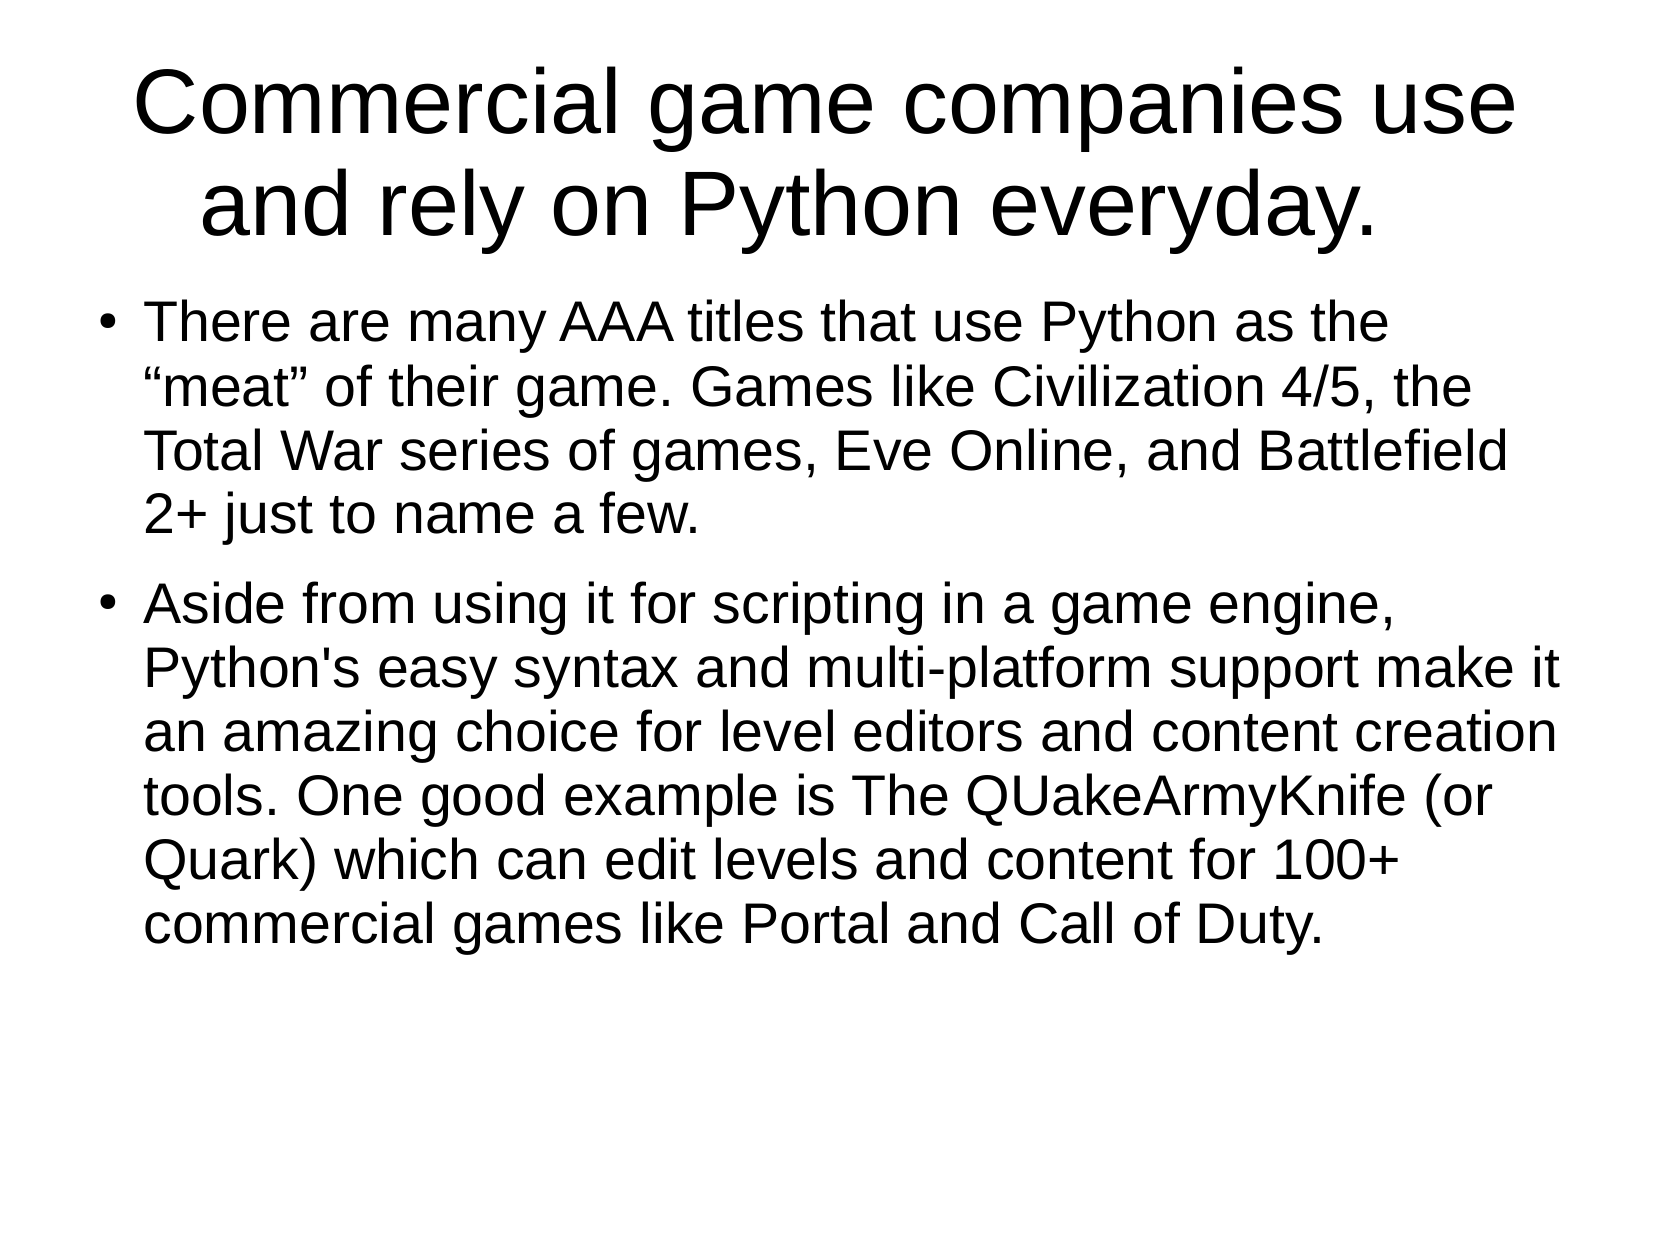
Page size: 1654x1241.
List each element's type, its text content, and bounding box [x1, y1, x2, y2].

title Commercial game companies use and rely on Python everyday. [82, 49, 1571, 257]
list There are many AAA titles that use Python as the “meat” of their game. Games like Civilization 4/5, the Total War series of games, Eve Online, and Battlefield 2+ just to name a few. Aside from using it for scripting in a game engine, Python's easy syntax and multi-platform support make it an amazing choice for level editors and content creation tools. One good example is The QUakeArmyKnife (or Quark) which can edit levels and content for 100+ commercial games like Portal and Call of Duty. [82, 290, 1571, 1010]
